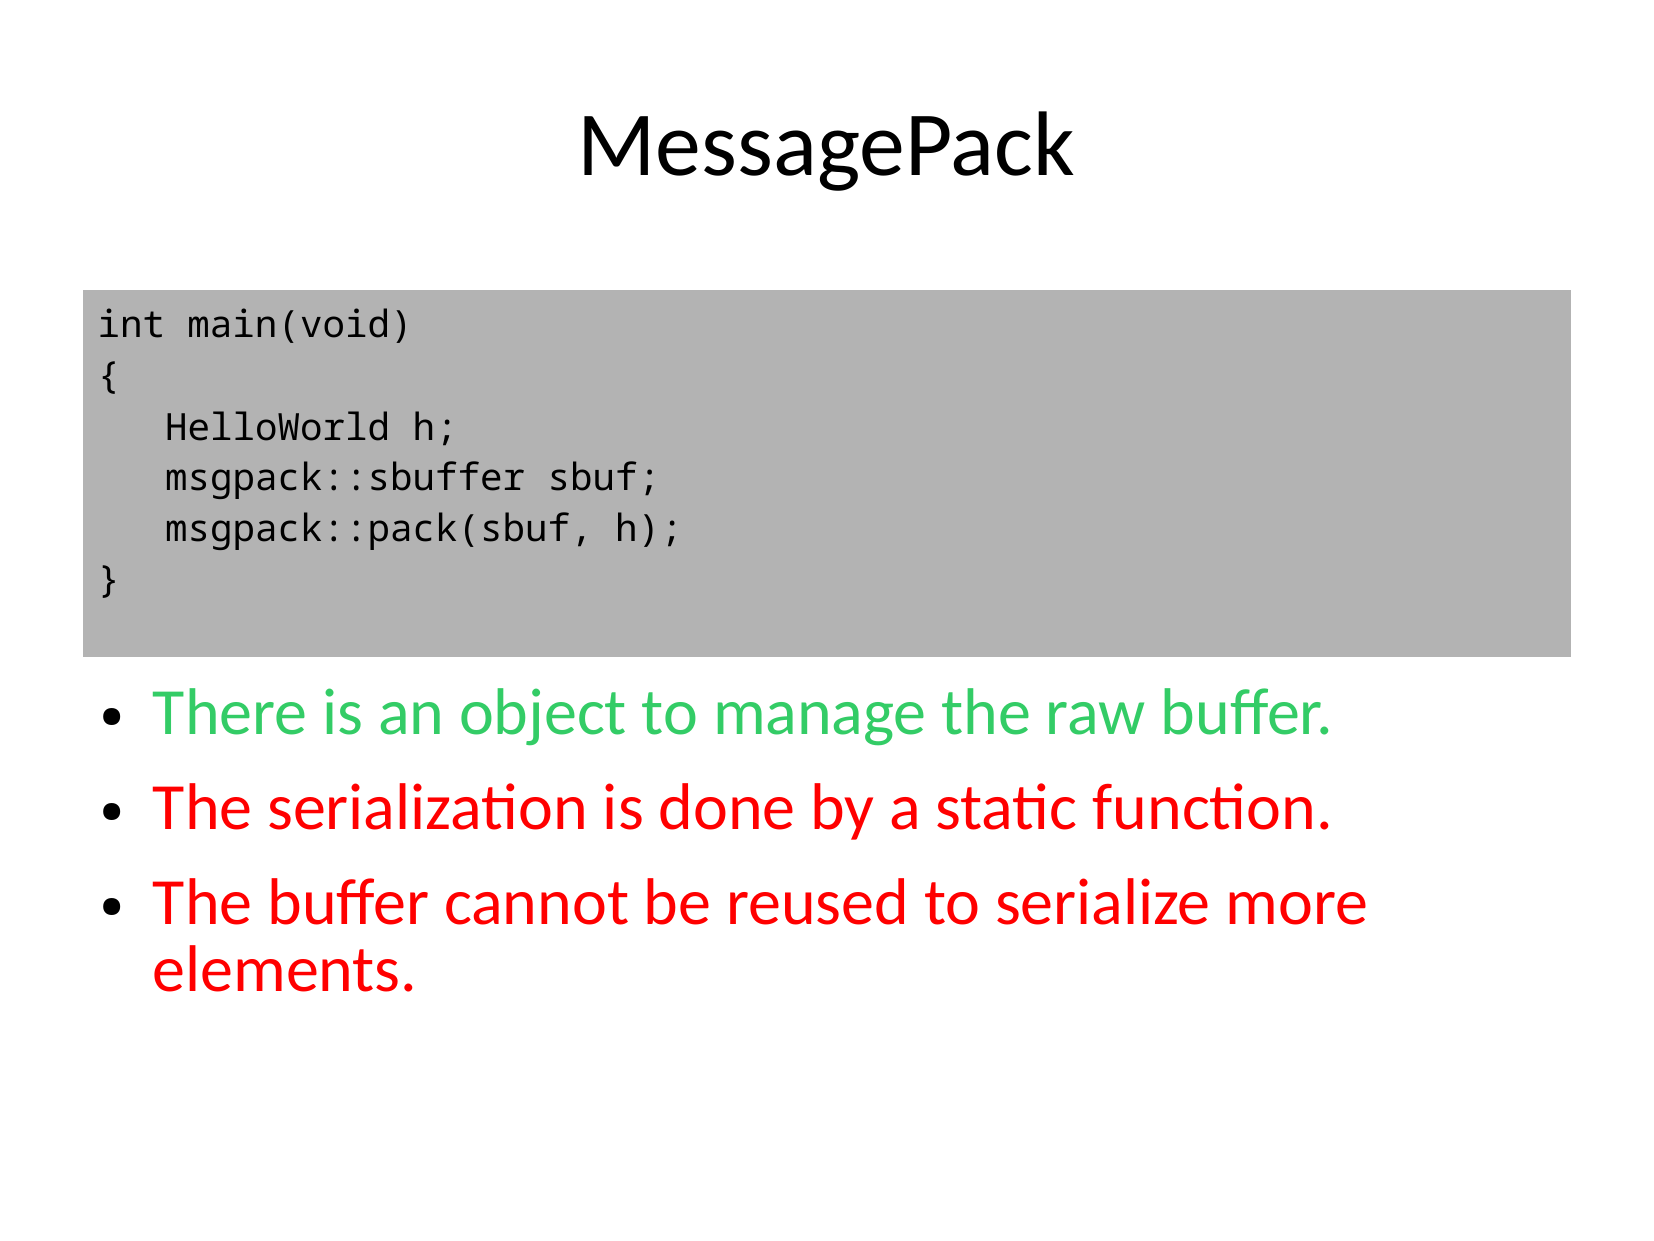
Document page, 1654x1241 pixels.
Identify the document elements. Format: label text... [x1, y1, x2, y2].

title MessagePack [82, 49, 1571, 257]
table_header int main(void) { HelloWorld h; msgpack::sbuffer sbuf; msgpack::pack(sbuf, h); } [83, 290, 1571, 657]
list There is an object to manage the raw buffer. The serialization is done by a static function. The buffer cannot be reused to serialize more elements. [82, 685, 1571, 1009]
